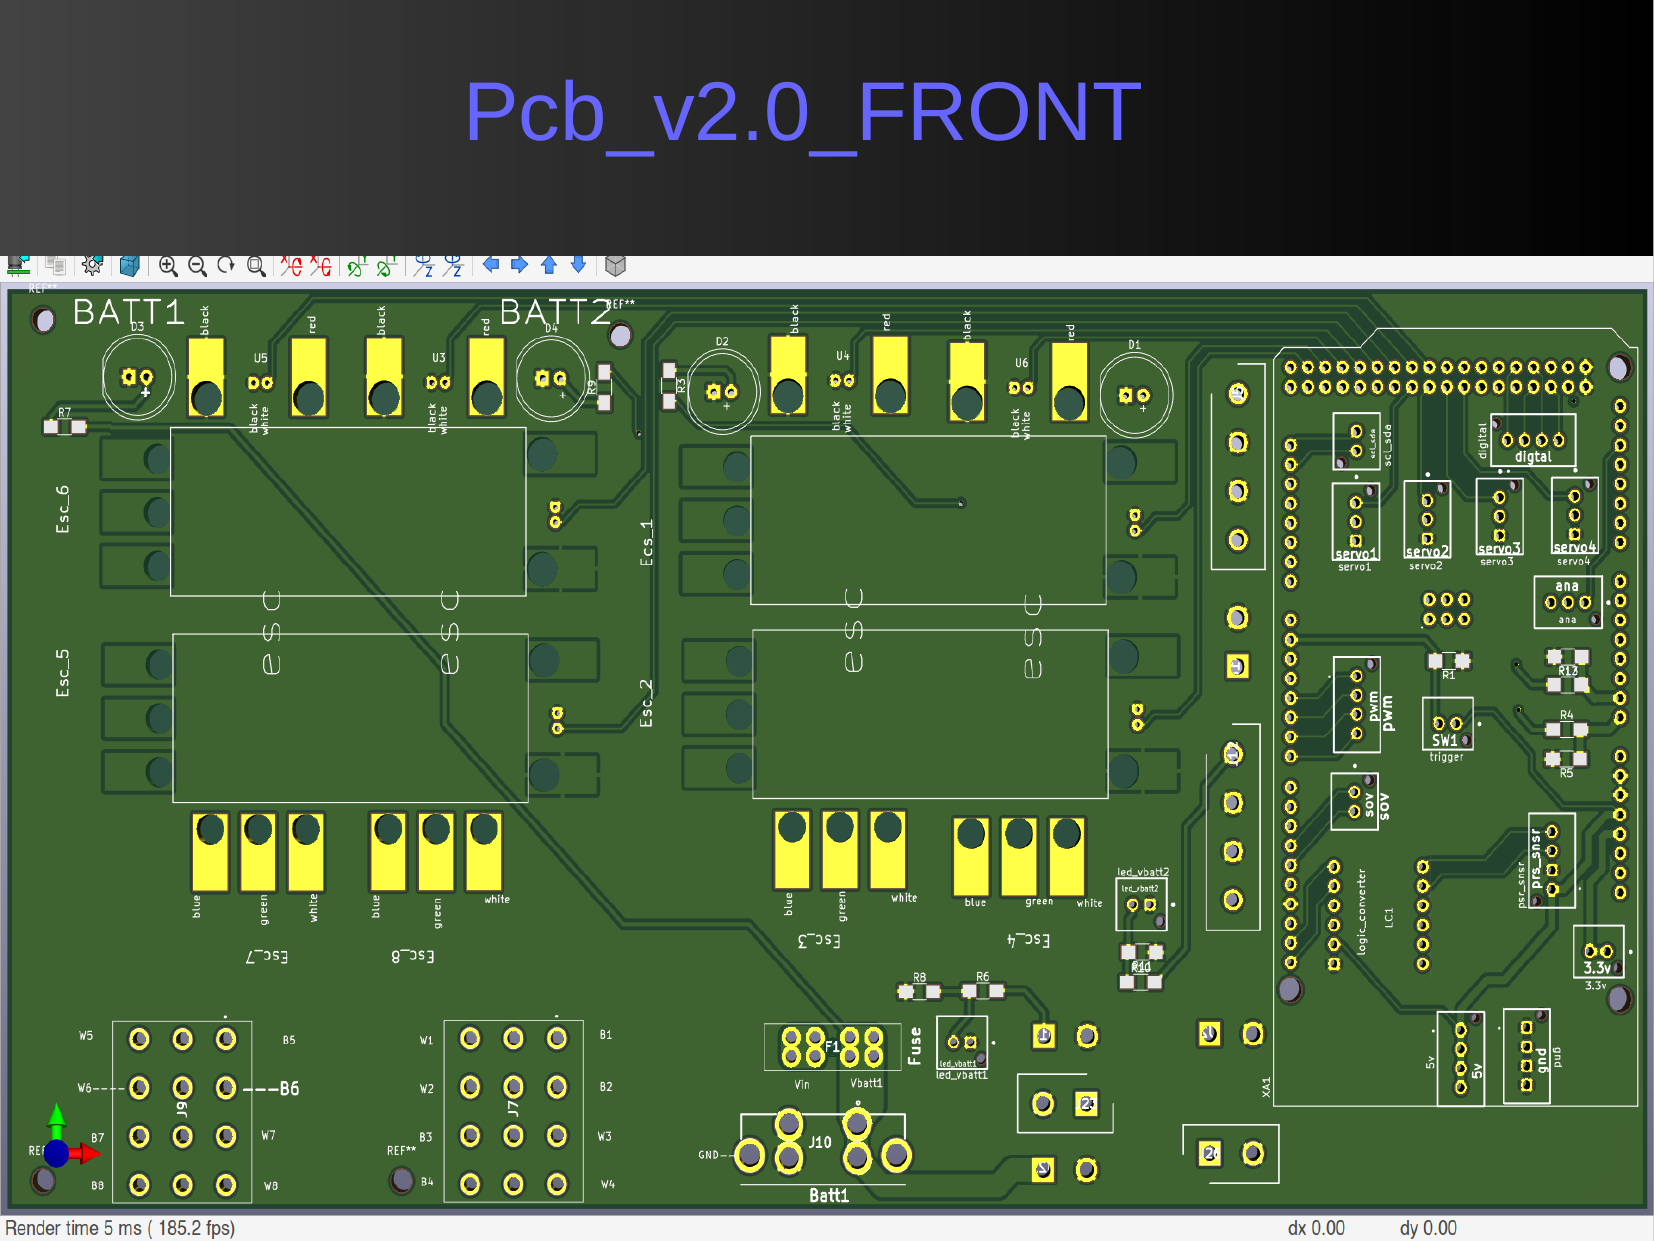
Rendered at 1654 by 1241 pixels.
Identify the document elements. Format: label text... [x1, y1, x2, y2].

picture [0, 0, 1654, 1241]
text_box Pcb_v2.0_FRONT [448, 57, 1217, 166]
